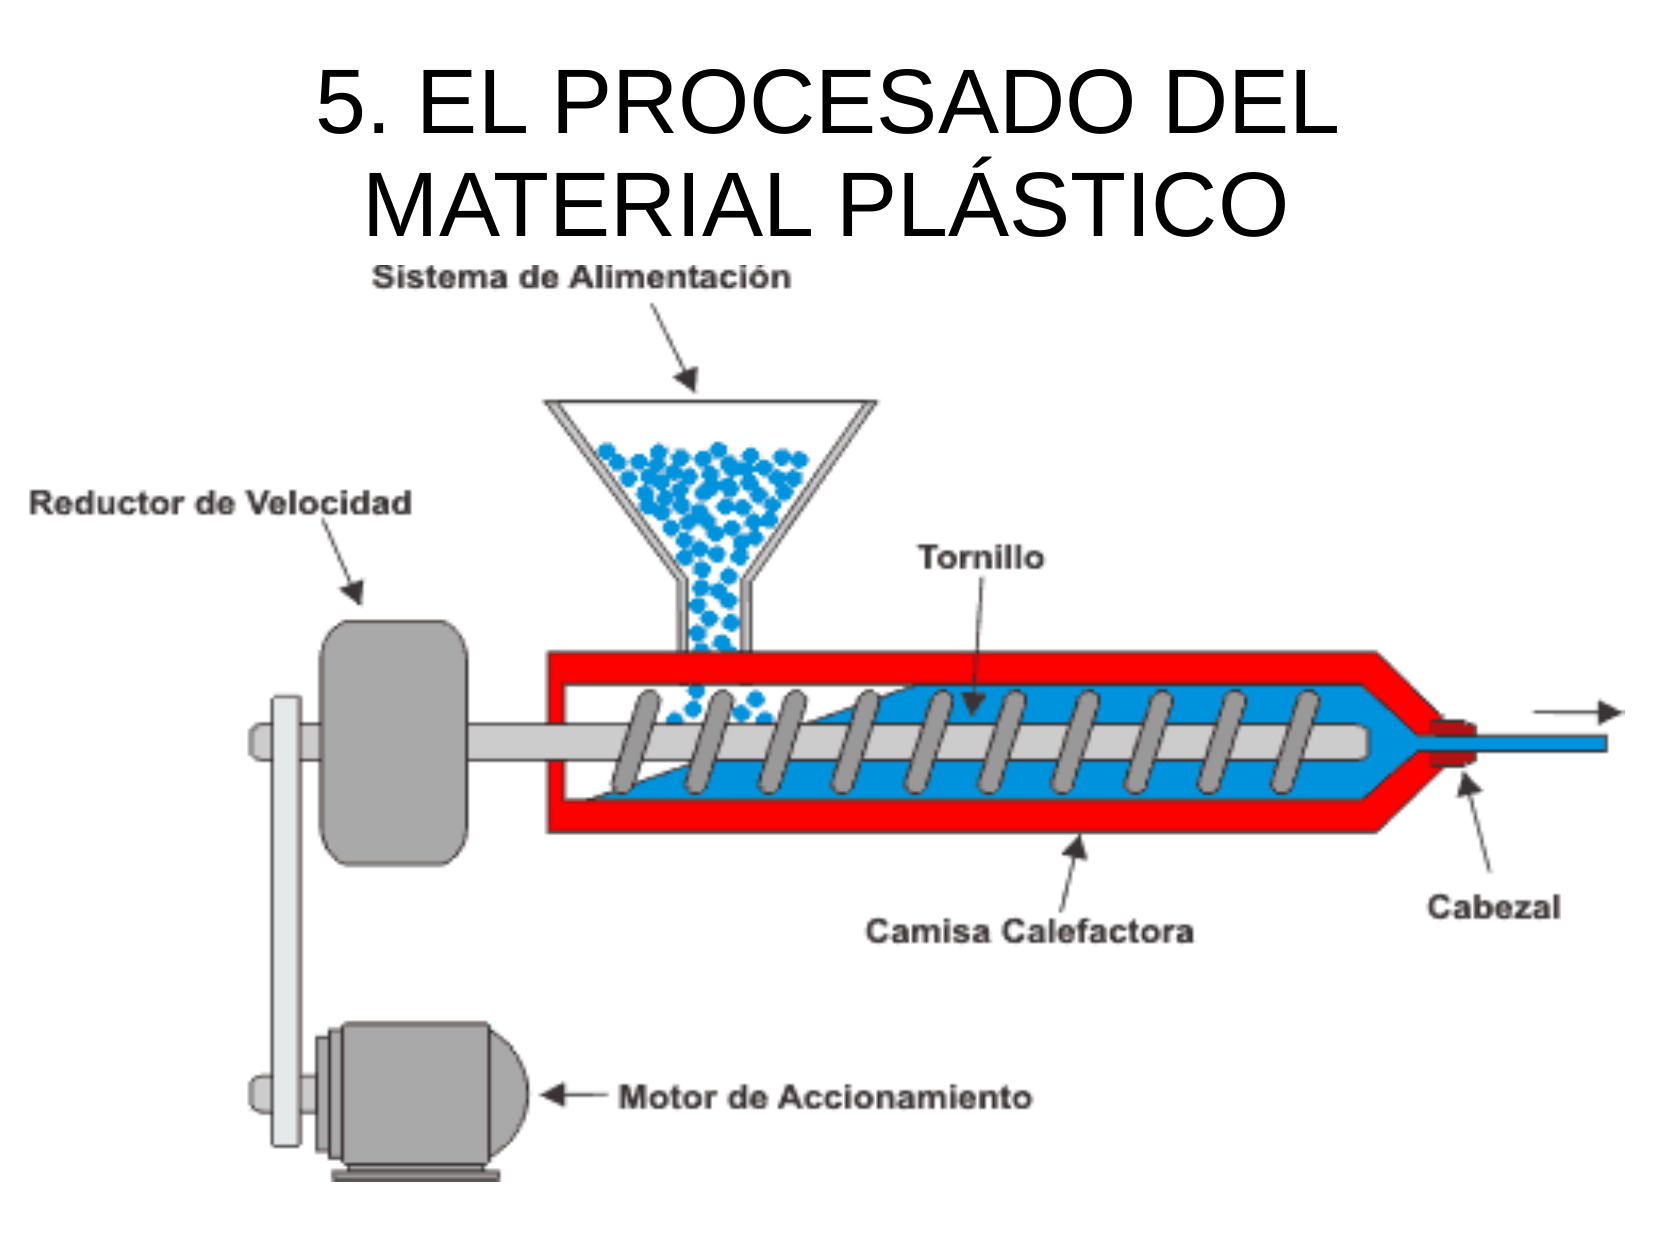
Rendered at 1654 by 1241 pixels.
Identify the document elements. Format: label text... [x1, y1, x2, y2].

picture [29, 265, 1625, 1182]
title 5. EL PROCESADO DEL MATERIAL PLÁSTICO [82, 49, 1571, 257]
